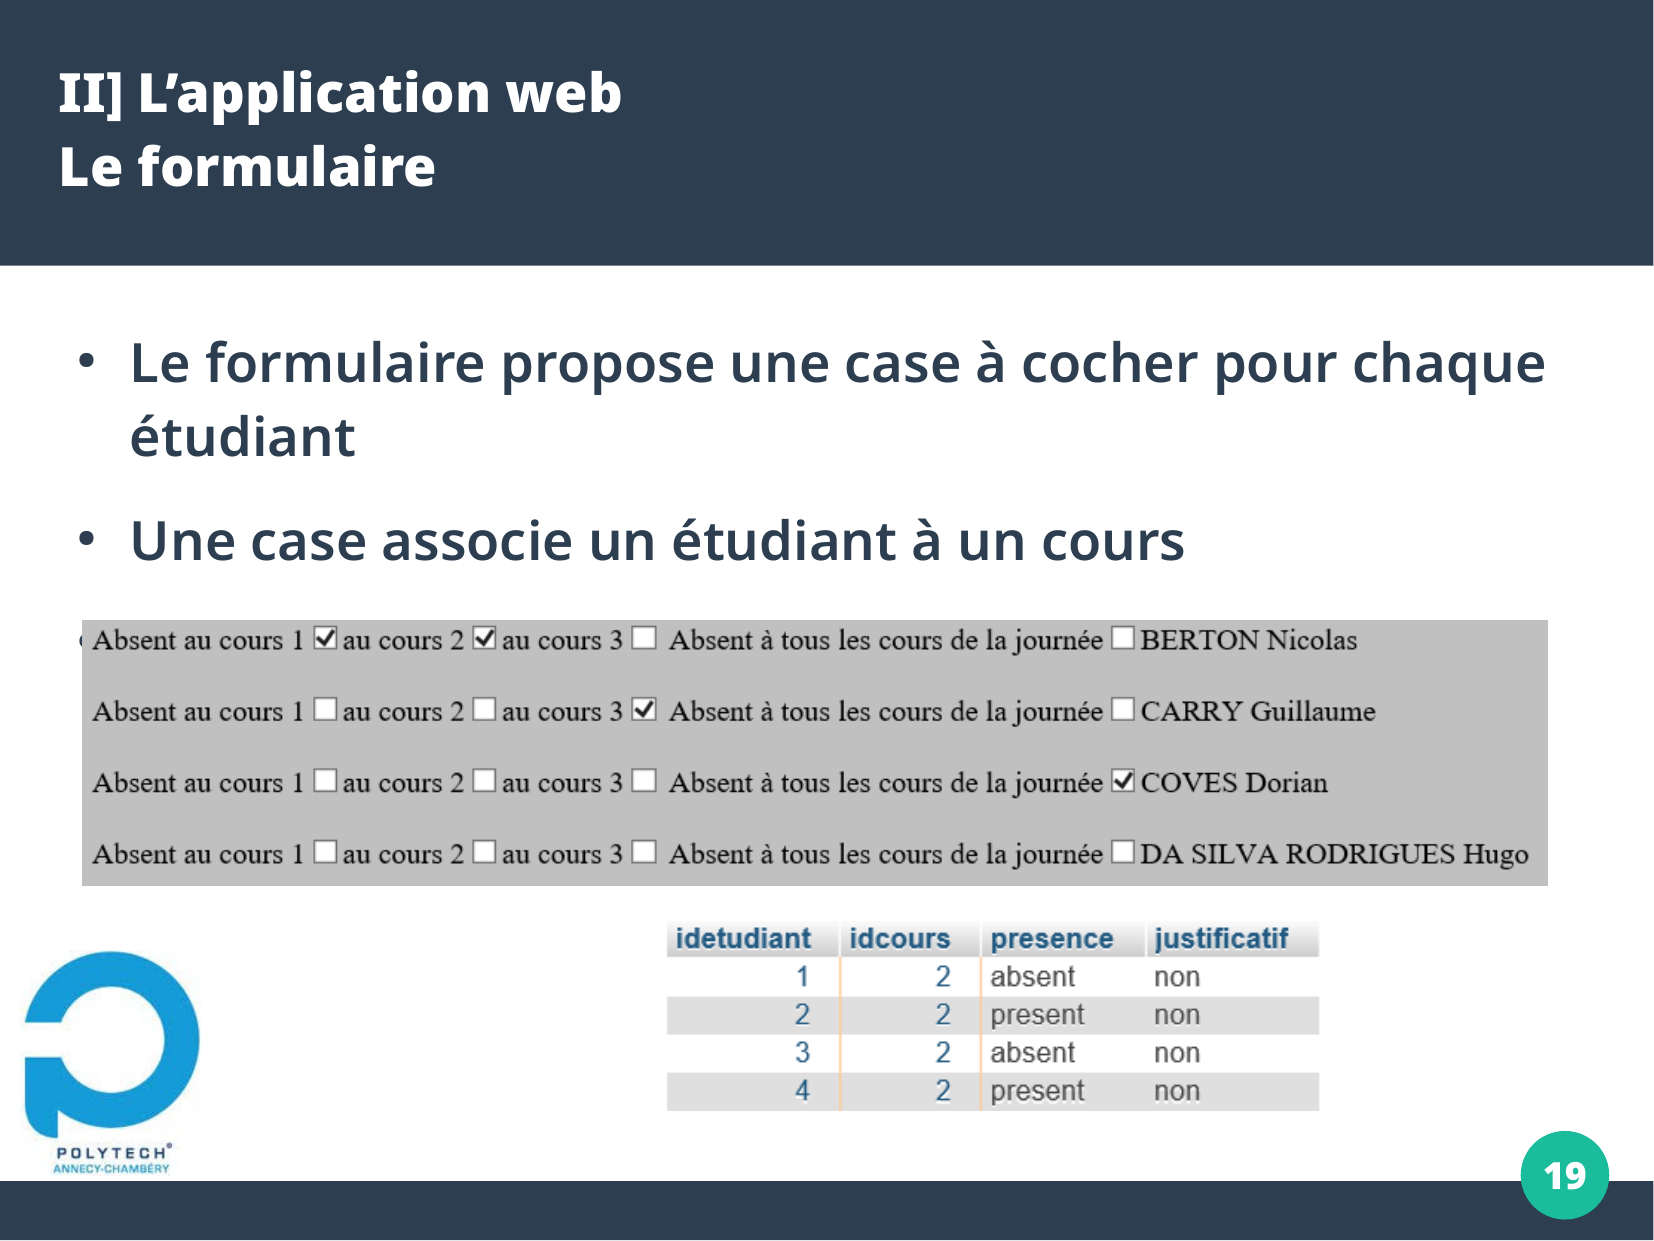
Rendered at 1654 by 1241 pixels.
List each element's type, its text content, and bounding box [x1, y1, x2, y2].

picture [664, 921, 1323, 1111]
list Le formulaire propose une case à cocher pour chaque étudiant Une case associe un étudiant à un cours Cocher la case = étudiant absent à ce cours [59, 324, 1595, 1152]
title II] L’application web Le formulaire [59, 49, 1595, 207]
picture [82, 620, 1548, 886]
picture [0, 950, 226, 1176]
